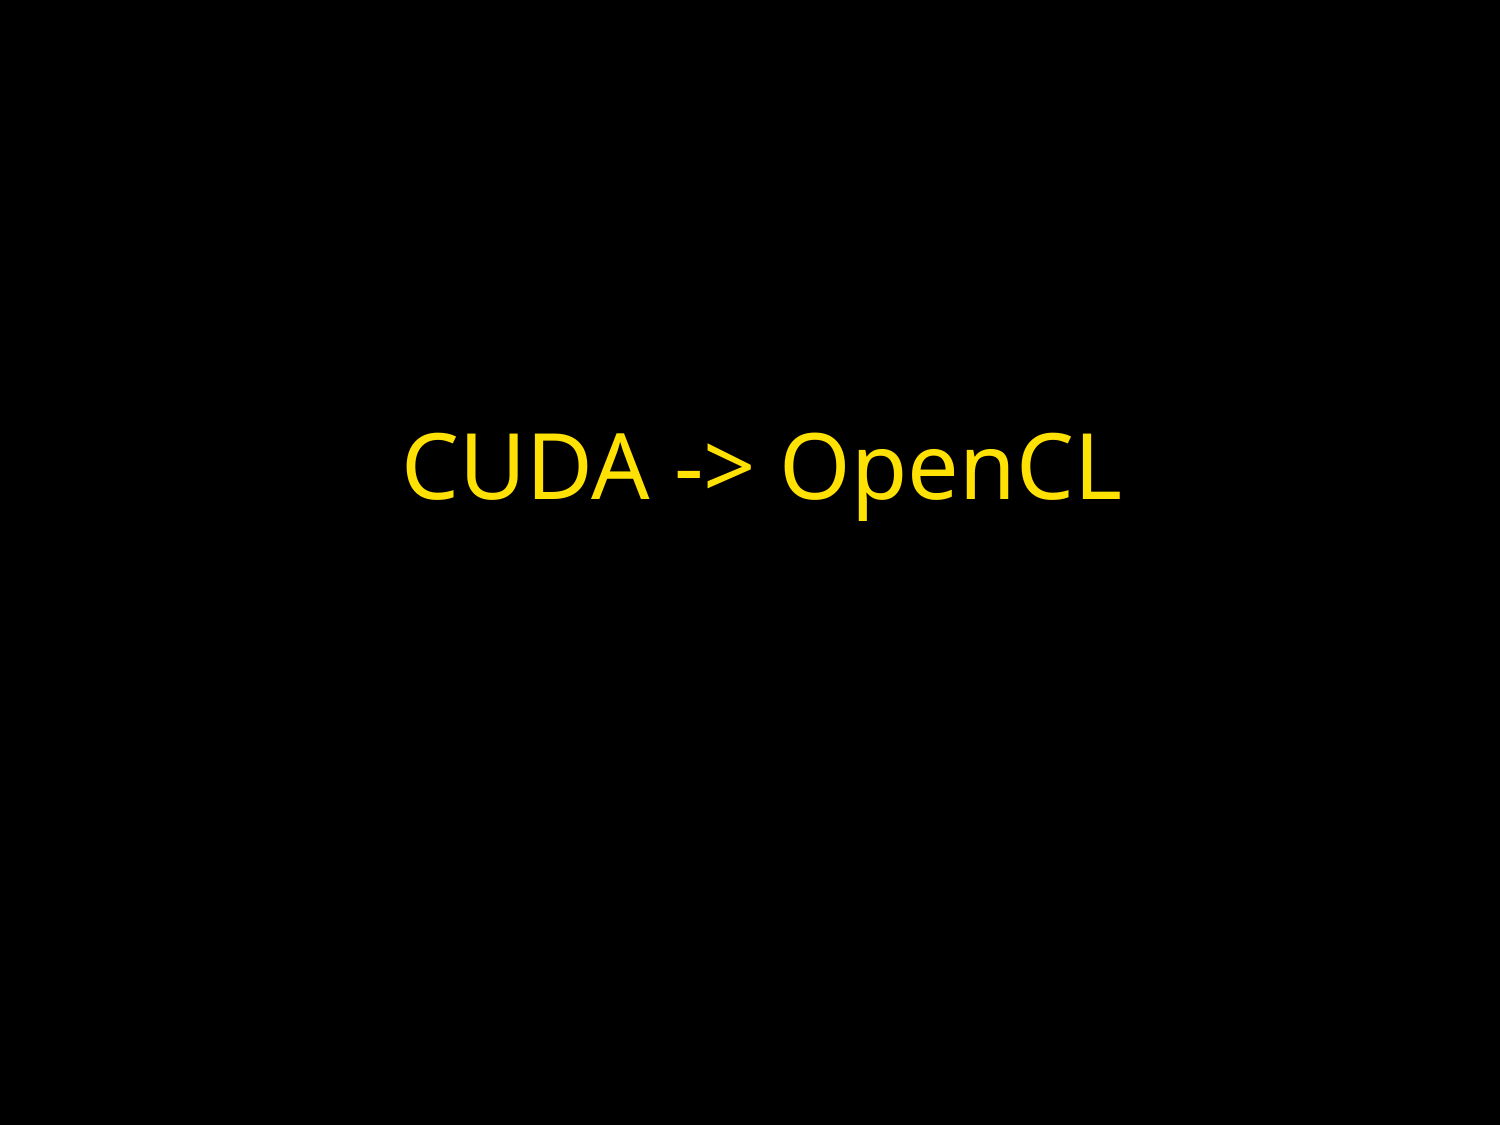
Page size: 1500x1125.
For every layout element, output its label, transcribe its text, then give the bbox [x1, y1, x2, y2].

text_box CUDA -> OpenCL [50, 387, 1475, 538]
